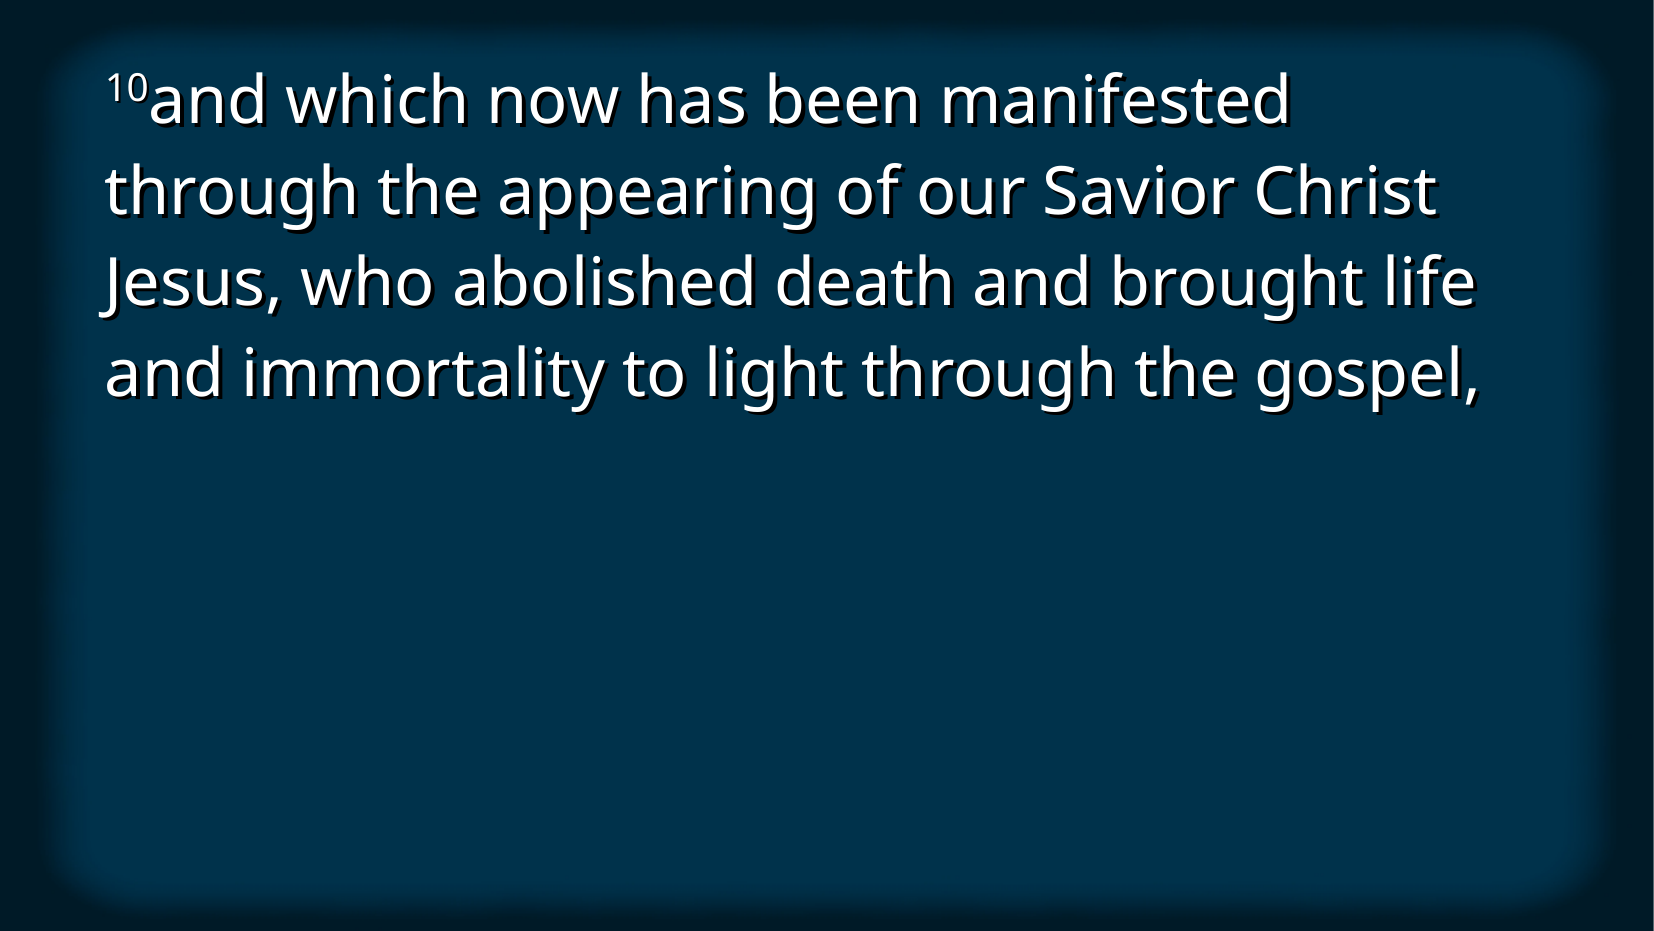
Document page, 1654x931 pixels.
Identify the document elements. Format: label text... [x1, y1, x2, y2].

text_box 10and which now has been manifested through the appearing of our Savior Christ Jesus, who abolished death and brought life and immortality to light through the gospel, [90, 45, 1561, 465]
picture [0, 0, 1654, 931]
